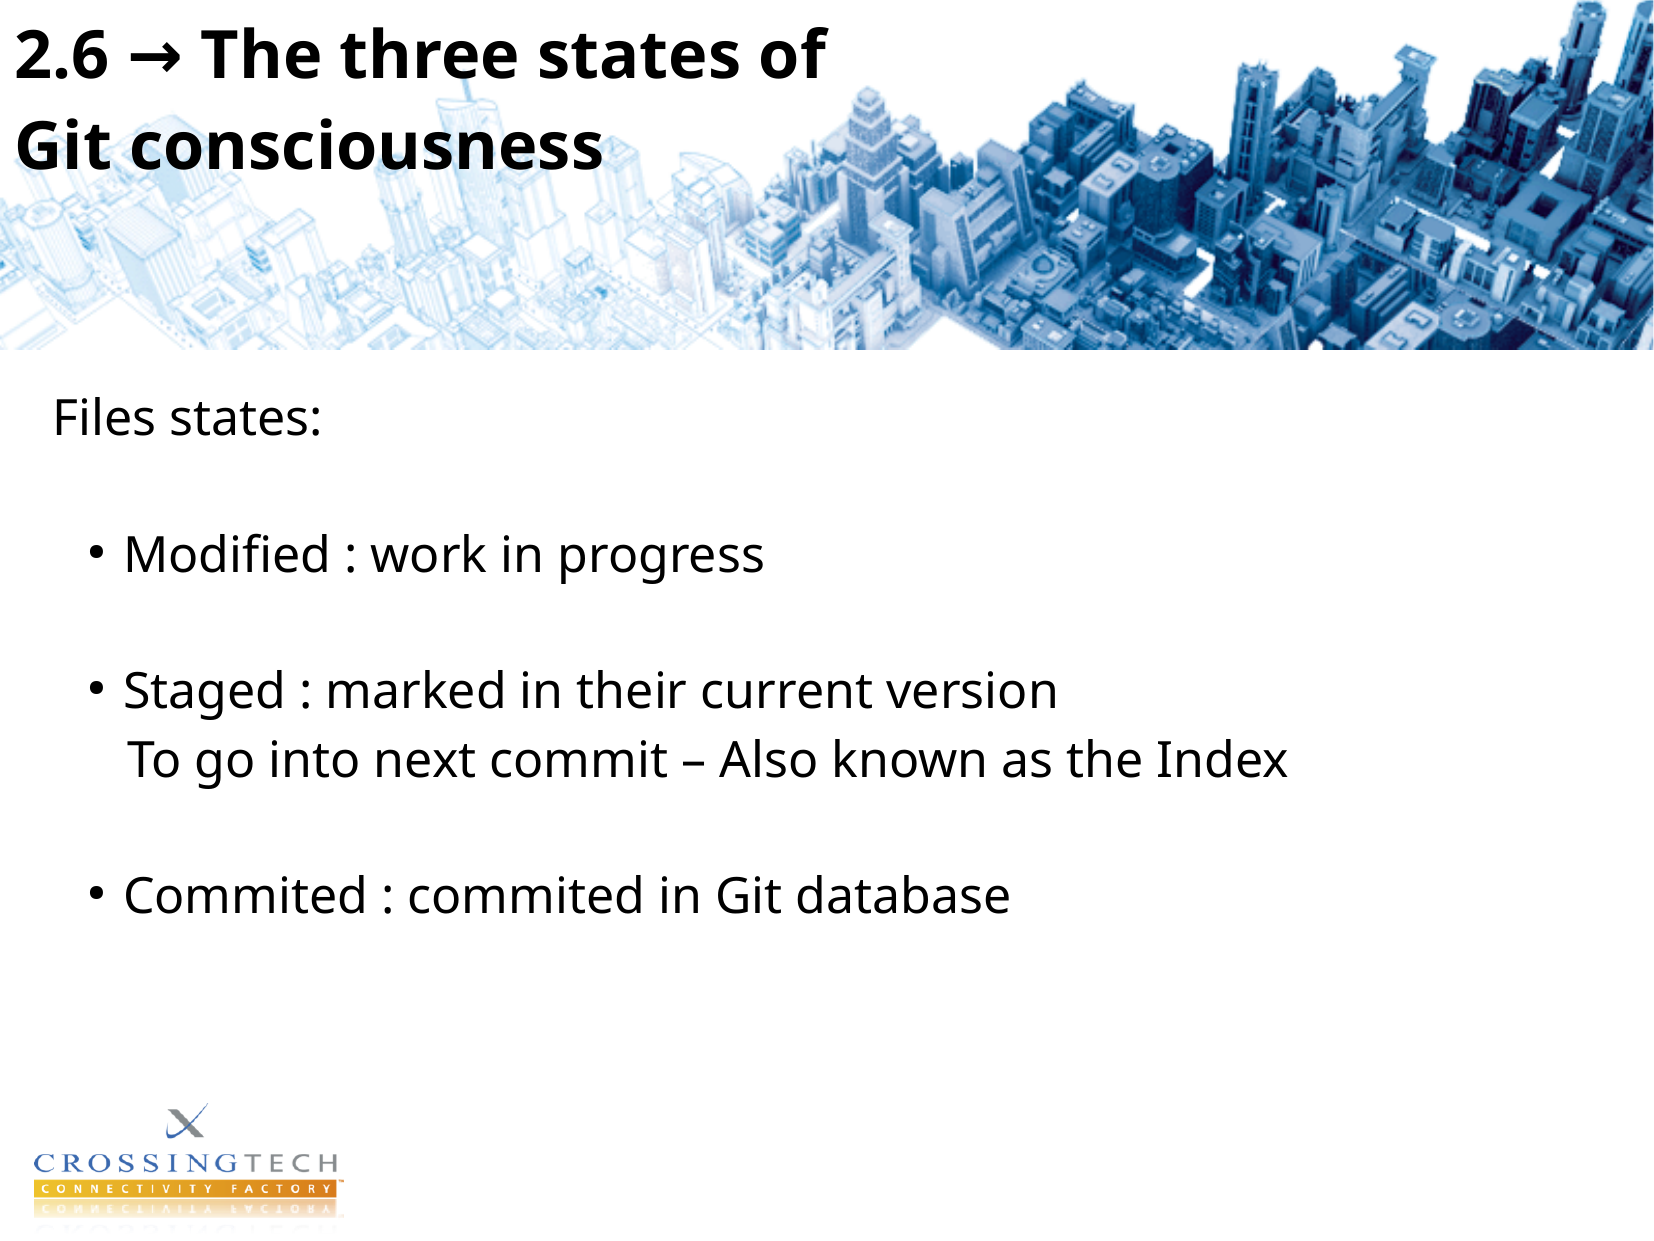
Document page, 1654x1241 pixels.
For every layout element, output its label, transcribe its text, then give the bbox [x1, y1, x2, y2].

picture [34, 1103, 344, 1237]
text_box 2.6 → The three states of Git consciousness [0, 0, 1034, 171]
text_box Files states: Modified : work in progress Staged : marked in their current version To go into next commit – Also known as the Index Commited : commited in Git database [37, 375, 1588, 856]
picture [0, 0, 1654, 350]
